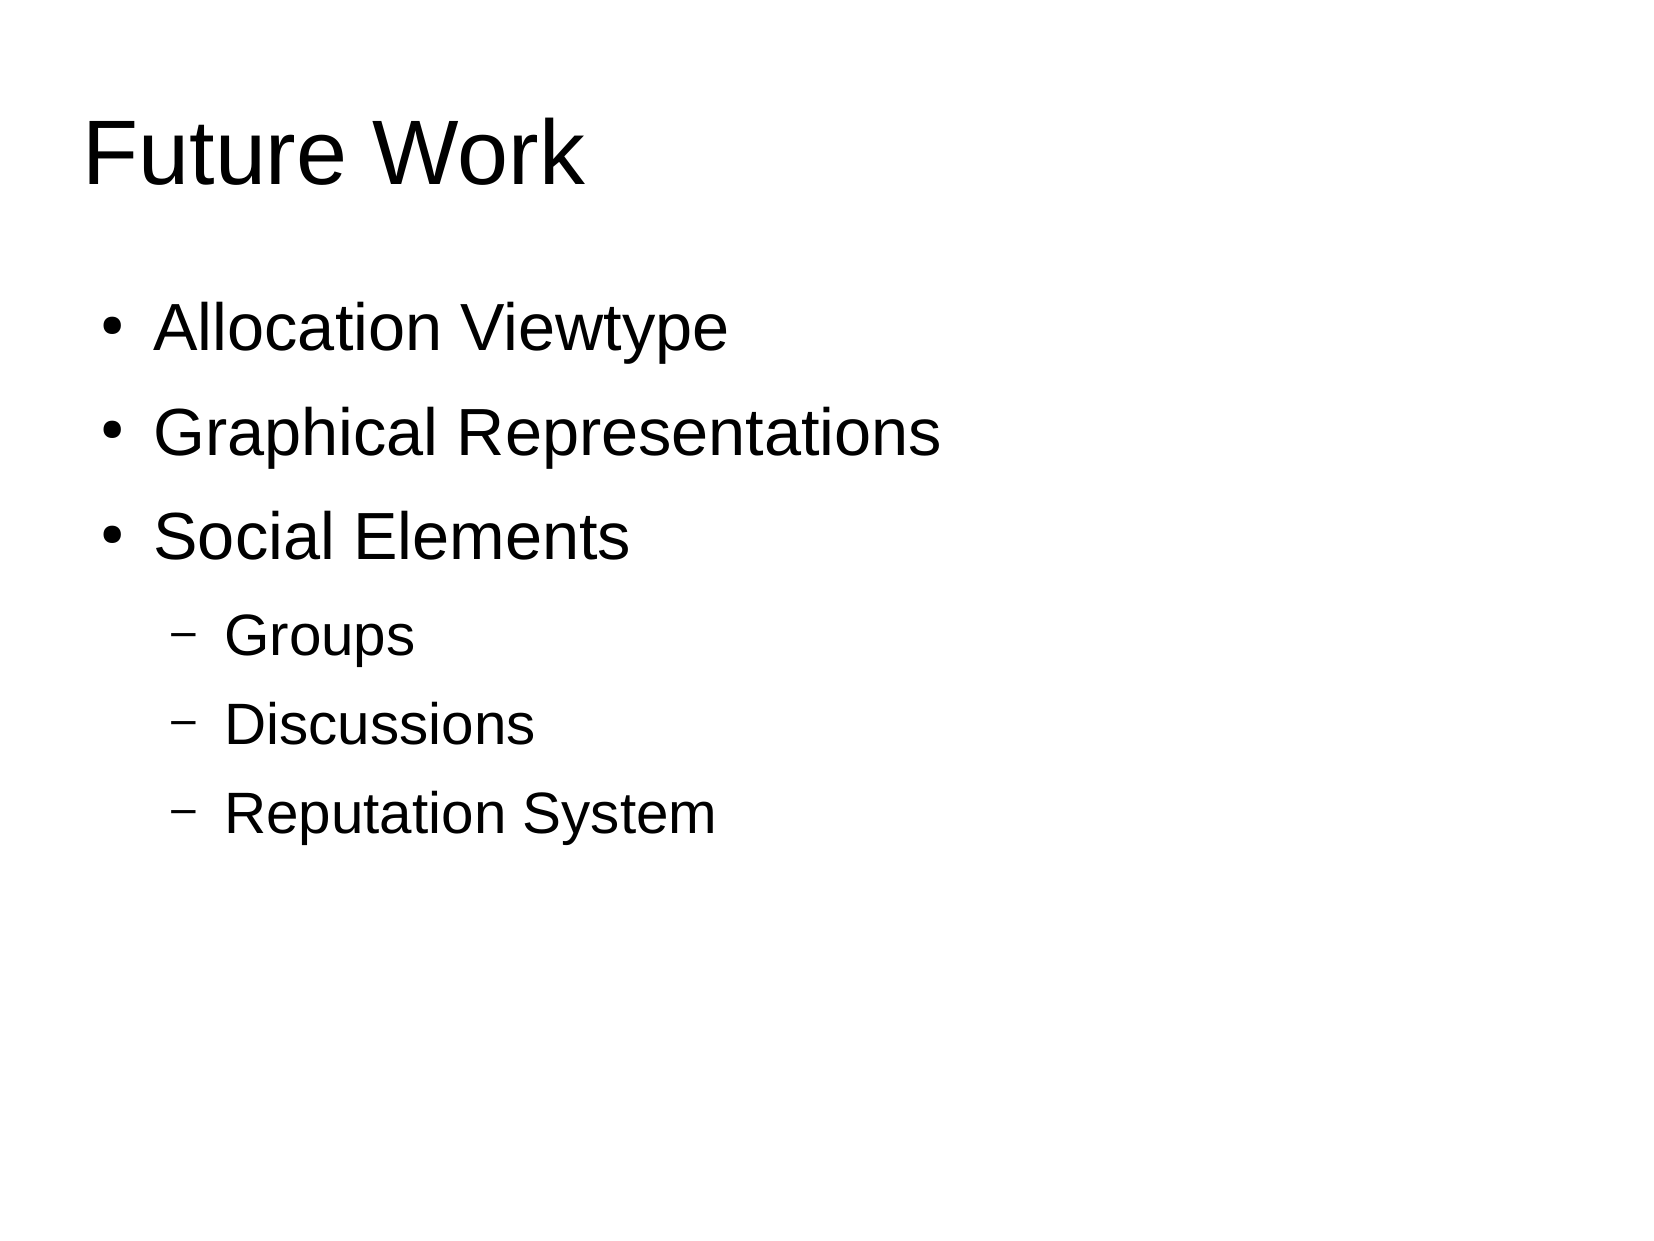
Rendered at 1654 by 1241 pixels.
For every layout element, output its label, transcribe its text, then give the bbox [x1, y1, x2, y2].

list Allocation Viewtype Graphical Representations Social Elements Groups Discussions Reputation System [82, 290, 1571, 1010]
title Future Work [82, 49, 1571, 257]
